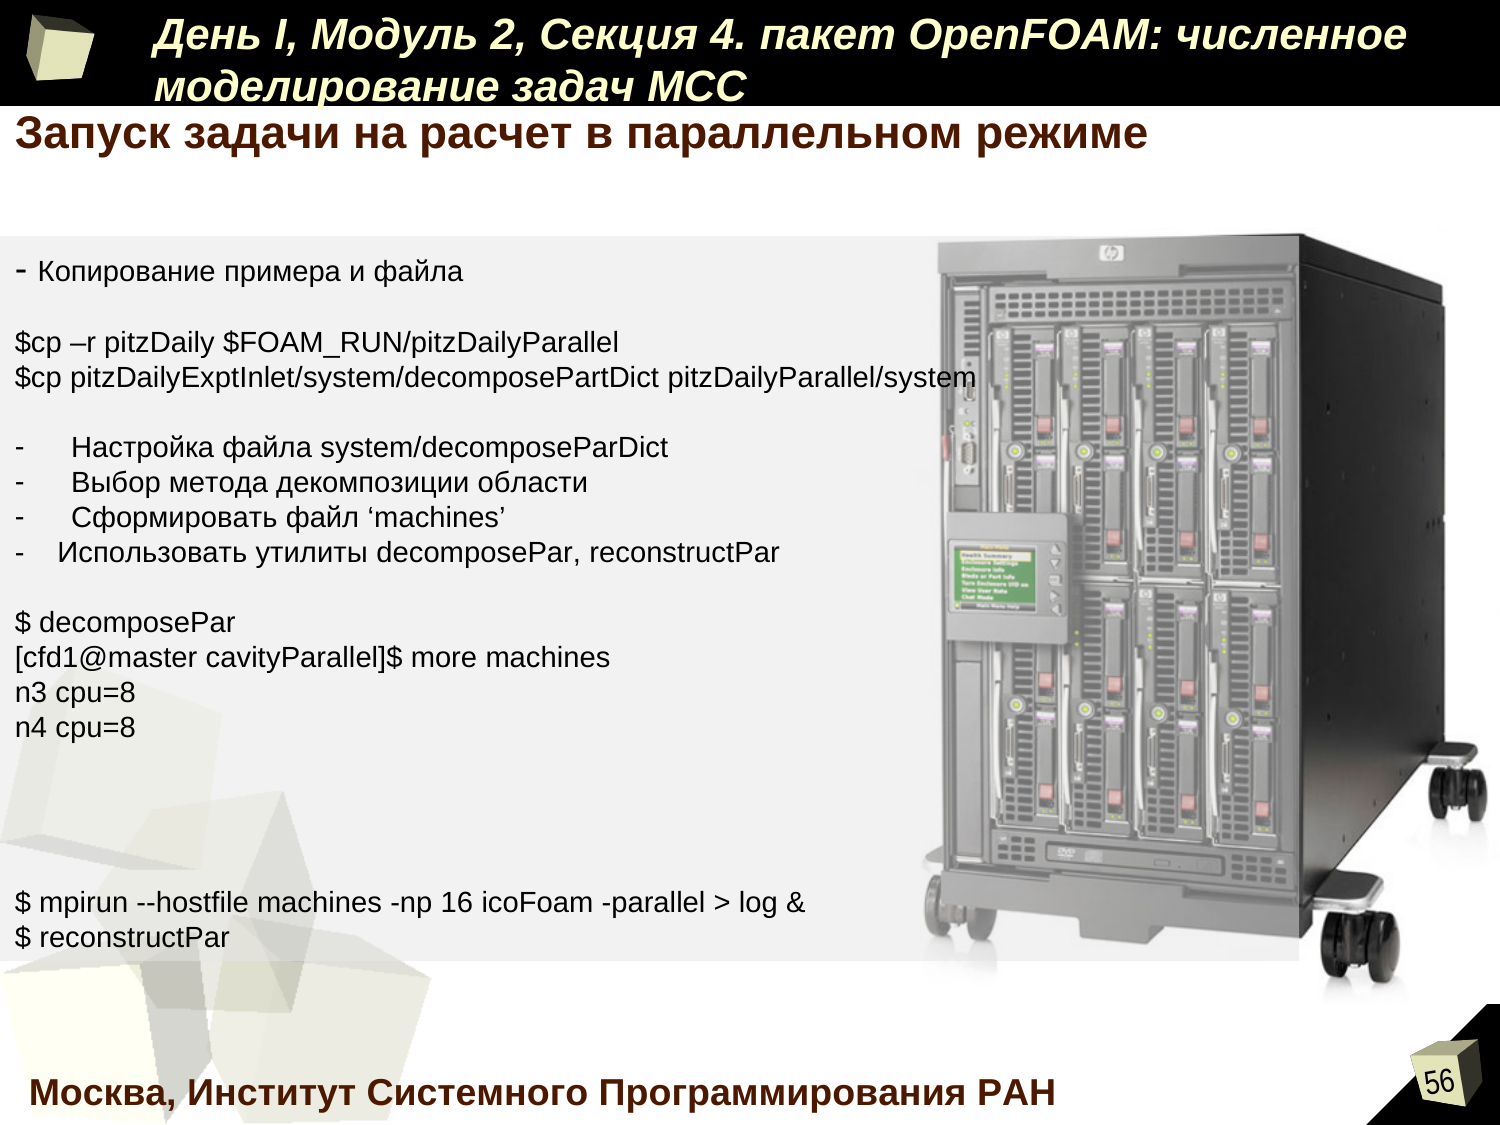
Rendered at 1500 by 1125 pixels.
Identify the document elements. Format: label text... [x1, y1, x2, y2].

picture [909, 227, 1500, 1004]
picture [423, 1088, 433, 1102]
picture [0, 961, 433, 1125]
text_box Запуск задачи на расчет в параллельном режиме [0, 95, 1500, 175]
text_box - Копирование примера и файла $cp –r pitzDaily $FOAM_RUN/pitzDailyParallel $cp pitzDailyExptInlet/system/decomposePartDict pitzDailyParallel/system Настройка файла system/decomposeParDict Выбор метода декомпозиции области Сформировать файл ‘machines’ - Использовать утилиты decomposePar, reconstructPar $ decomposePar [cfd1@master cavityParallel]$ more machines n3 cpu=8 n4 cpu=8 $ mpirun --hostfile machines -np 16 icoFoam -parallel > log & $ reconstructPar [0, 236, 1300, 961]
